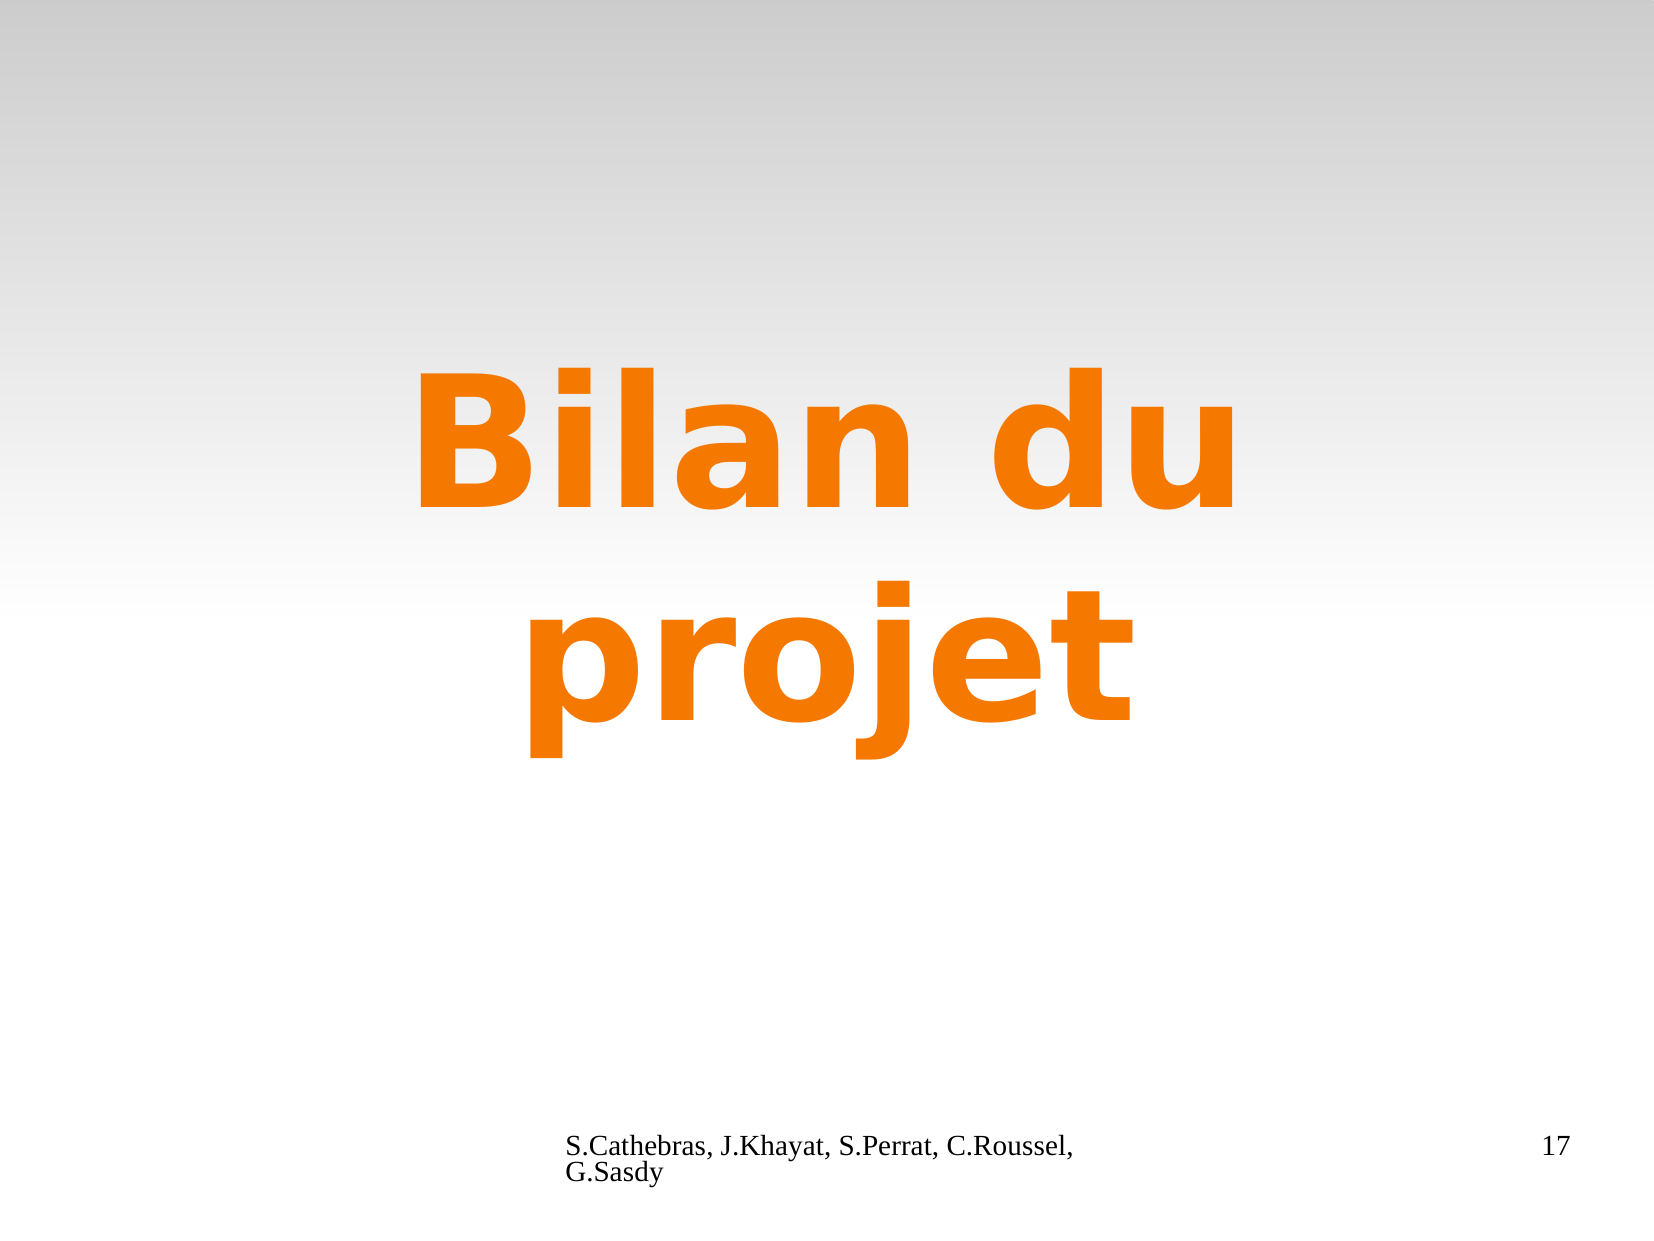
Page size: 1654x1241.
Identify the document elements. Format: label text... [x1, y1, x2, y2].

title Bilan du projet [82, 49, 1571, 1052]
